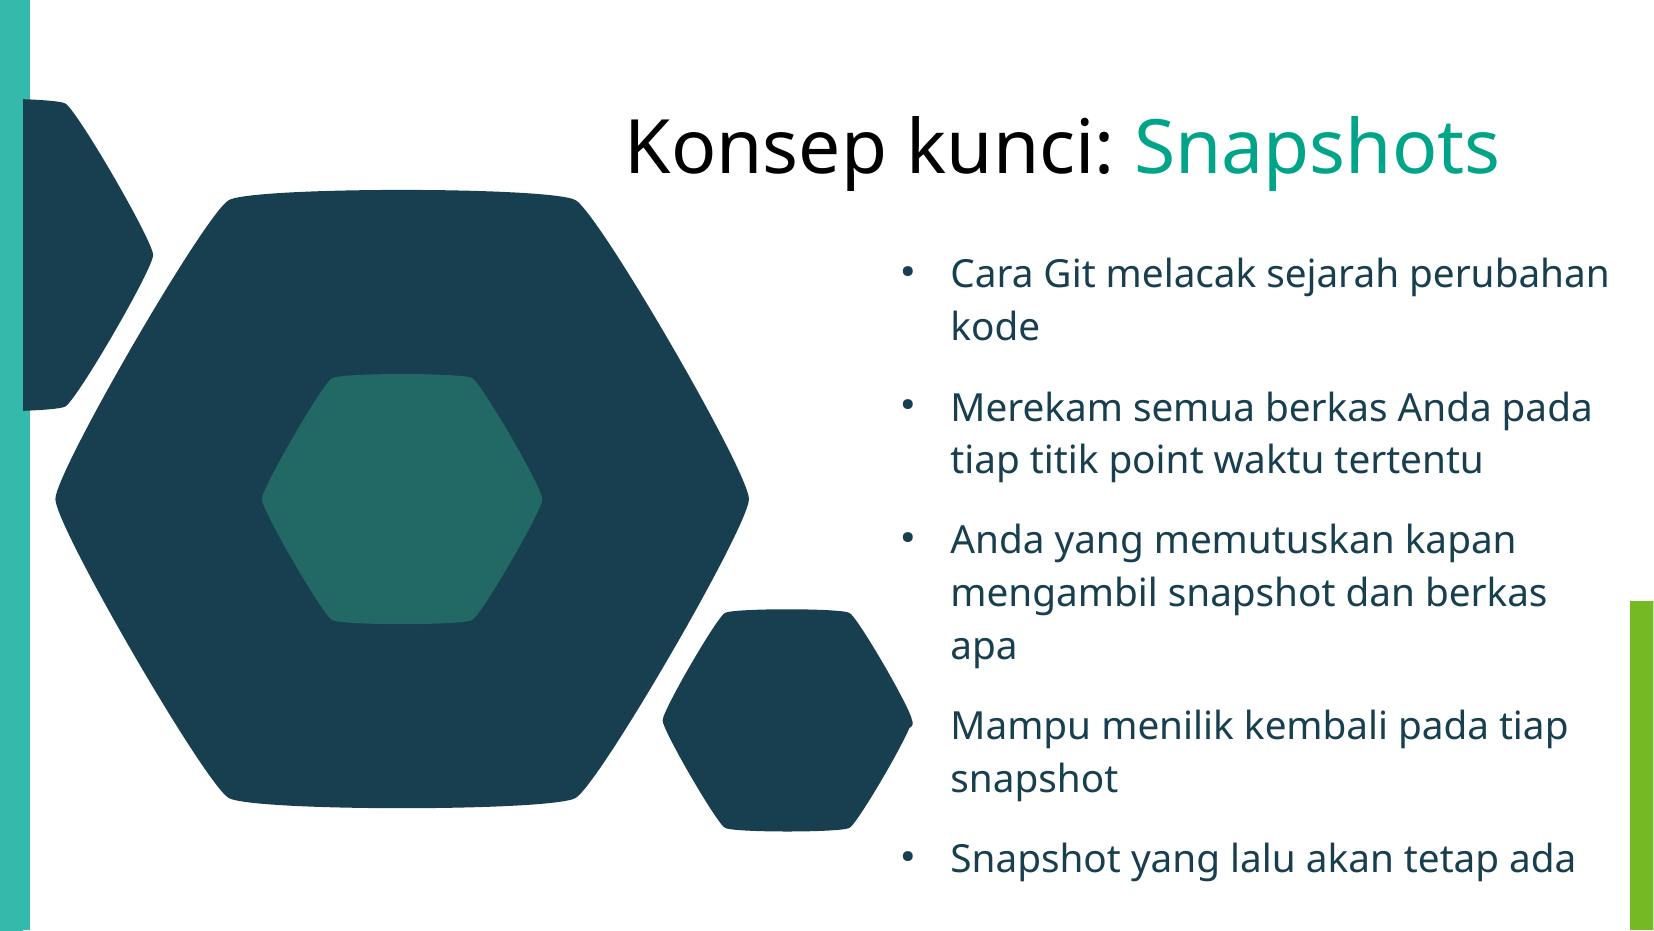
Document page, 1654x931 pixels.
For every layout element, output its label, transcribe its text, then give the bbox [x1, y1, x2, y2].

text_box [55, 189, 749, 809]
text_box [662, 609, 912, 832]
title Konsep kunci: Snapshots [555, 49, 1571, 239]
list Cara Git melacak sejarah perubahan kode Merekam semua berkas Anda pada tiap titik point waktu tertentu Anda yang memutuskan kapan mengambil snapshot dan berkas apa Mampu menilik kembali pada tiap snapshot Snapshot yang lalu akan tetap ada [884, 246, 1621, 886]
text_box [0, 98, 154, 412]
